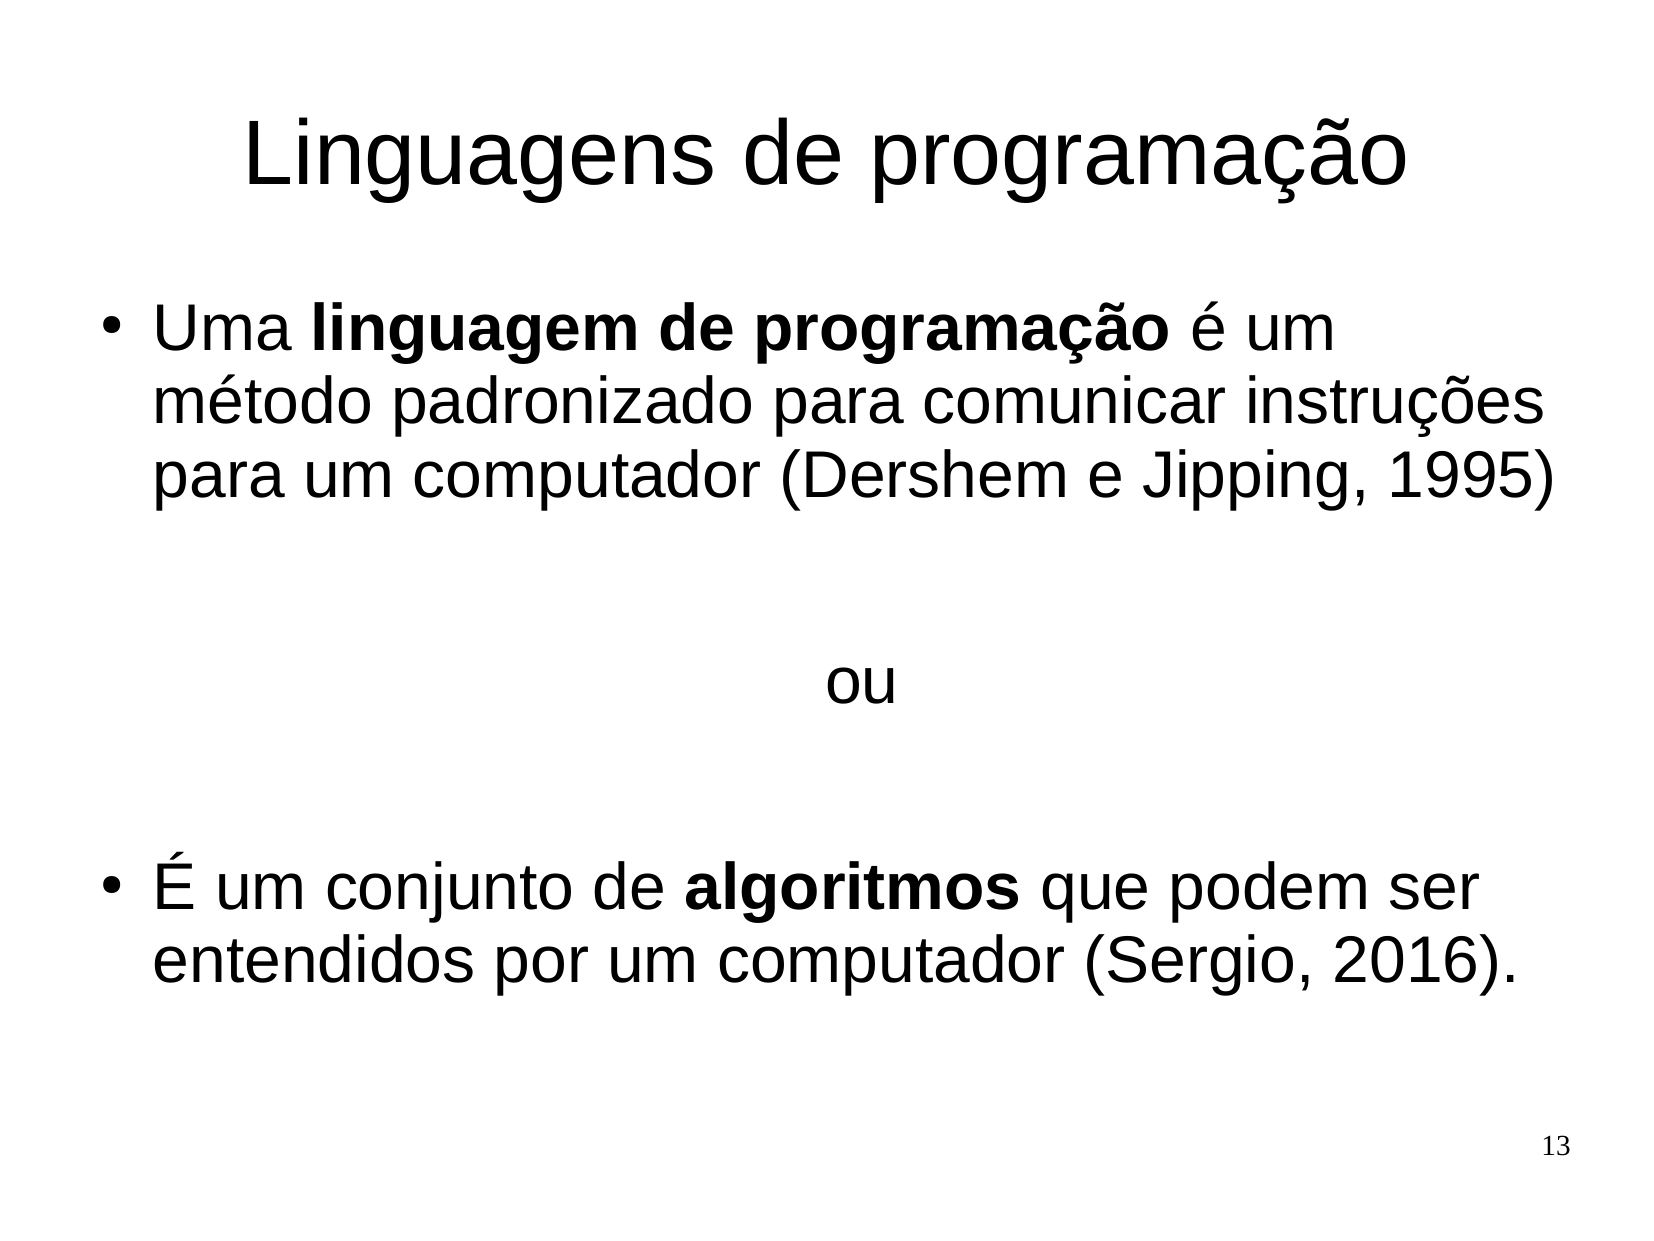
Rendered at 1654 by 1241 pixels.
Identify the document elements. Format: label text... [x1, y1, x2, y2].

title Linguagens de programação [82, 49, 1571, 257]
list Uma linguagem de programação é um método padronizado para comunicar instruções para um computador (Dershem e Jipping, 1995) ou É um conjunto de algoritmos que podem ser entendidos por um computador (Sergio, 2016). [82, 290, 1571, 1010]
